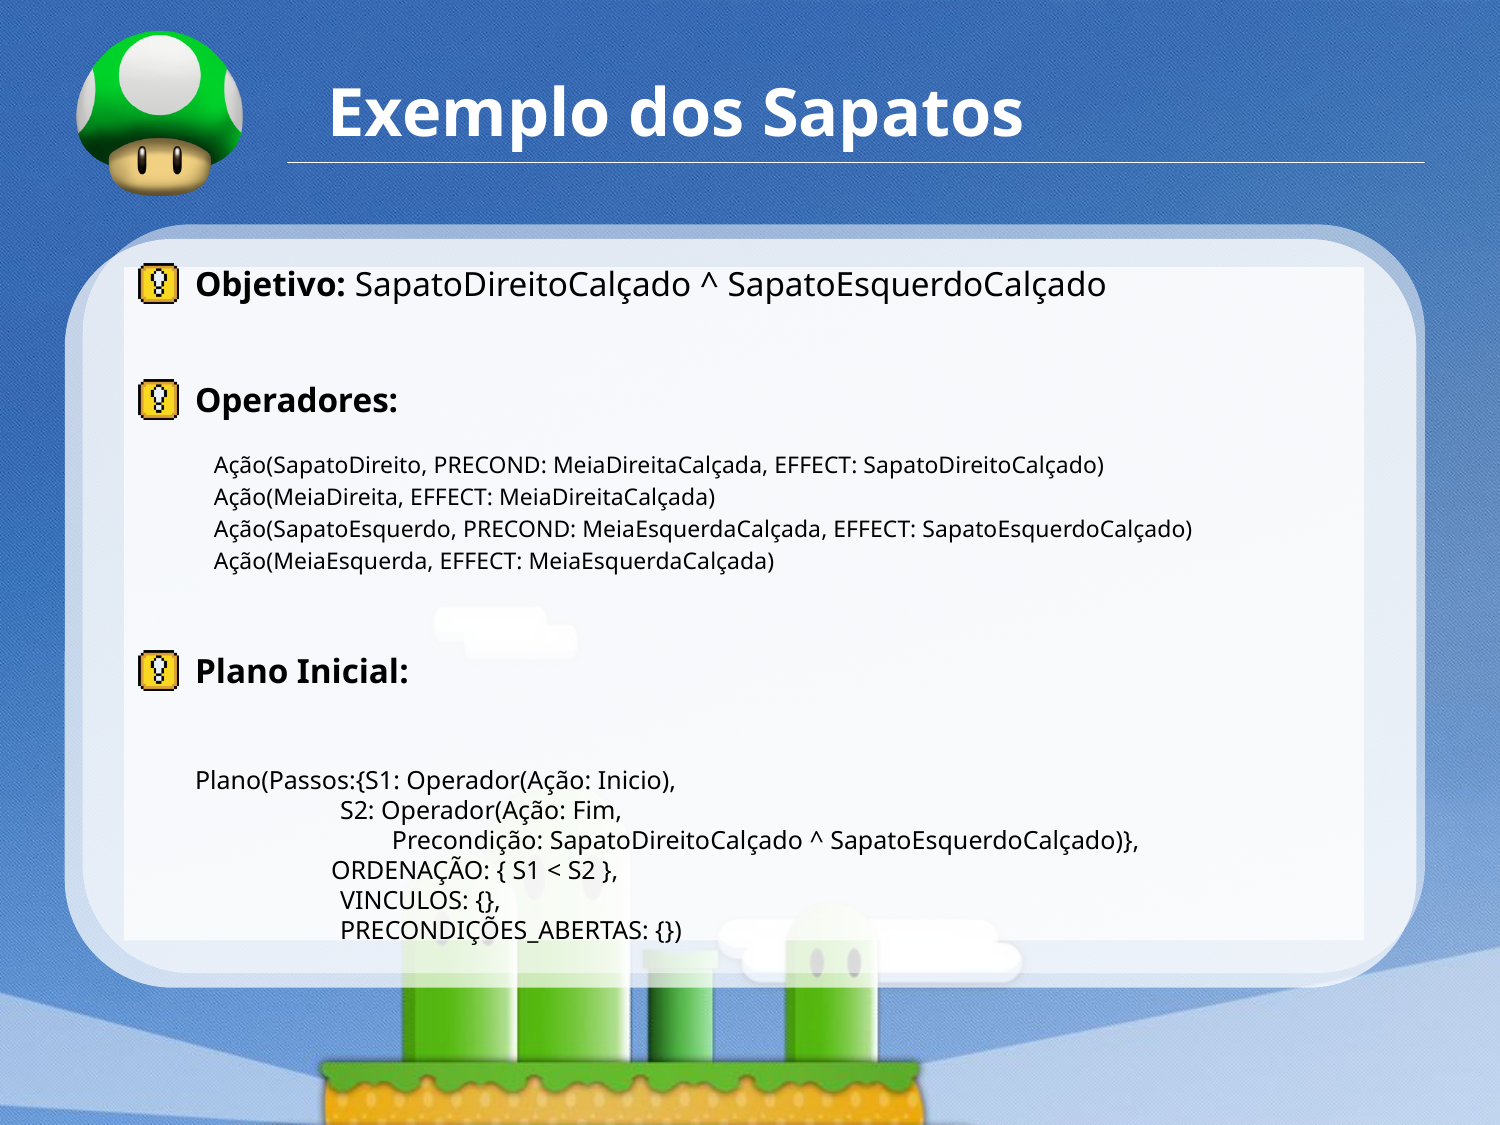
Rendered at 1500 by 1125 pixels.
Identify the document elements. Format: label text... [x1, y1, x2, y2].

title Exemplo dos Sapatos [312, 37, 1425, 183]
list Objetivo: SapatoDireitoCalçado ^ SapatoEsquerdoCalçado Operadores: Ação(SapatoDireito, PRECOND: MeiaDireitaCalçada, EFFECT: SapatoDireitoCalçado) Ação(MeiaDireita, EFFECT: MeiaDireitaCalçada) Ação(SapatoEsquerdo, PRECOND: MeiaEsquerdaCalçada, EFFECT: SapatoEsquerdoCalçado) Ação(MeiaEsquerda, EFFECT: MeiaEsquerdaCalçada) Plano Inicial: Plano(Passos:{S1: Operador(Ação: Inicio), S2: Operador(Ação: Fim, Precondição: SapatoDireitoCalçado ^ SapatoEsquerdoCalçado)}, ORDENAÇÃO: { S1 < S2 }, VINCULOS: {}, PRECONDIÇÕES_ABERTAS: {}) [123, 267, 1365, 941]
picture [0, 0, 1500, 1125]
